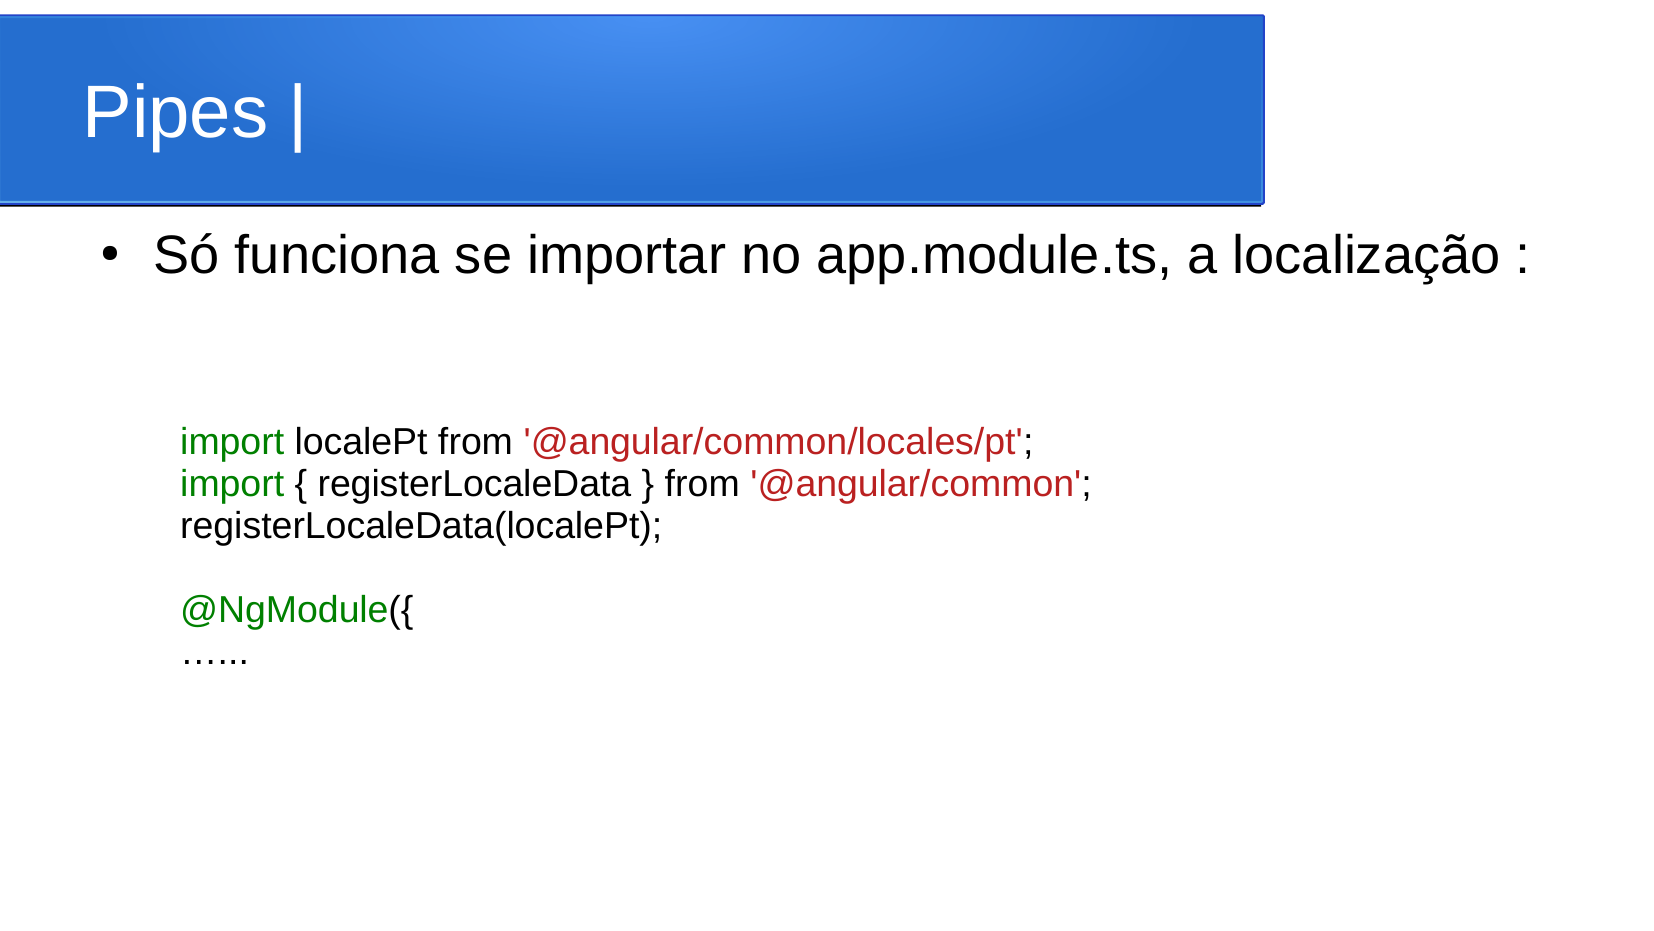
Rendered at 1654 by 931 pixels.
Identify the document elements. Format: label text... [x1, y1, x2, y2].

list Só funciona se importar no app.module.ts, a localização : [82, 224, 1571, 764]
title Pipes | [82, 35, 1235, 189]
text_box import localePt from '@angular/common/locales/pt'; import { registerLocaleData } from '@angular/common'; registerLocaleData(localePt); @NgModule({ …... [165, 413, 1158, 681]
